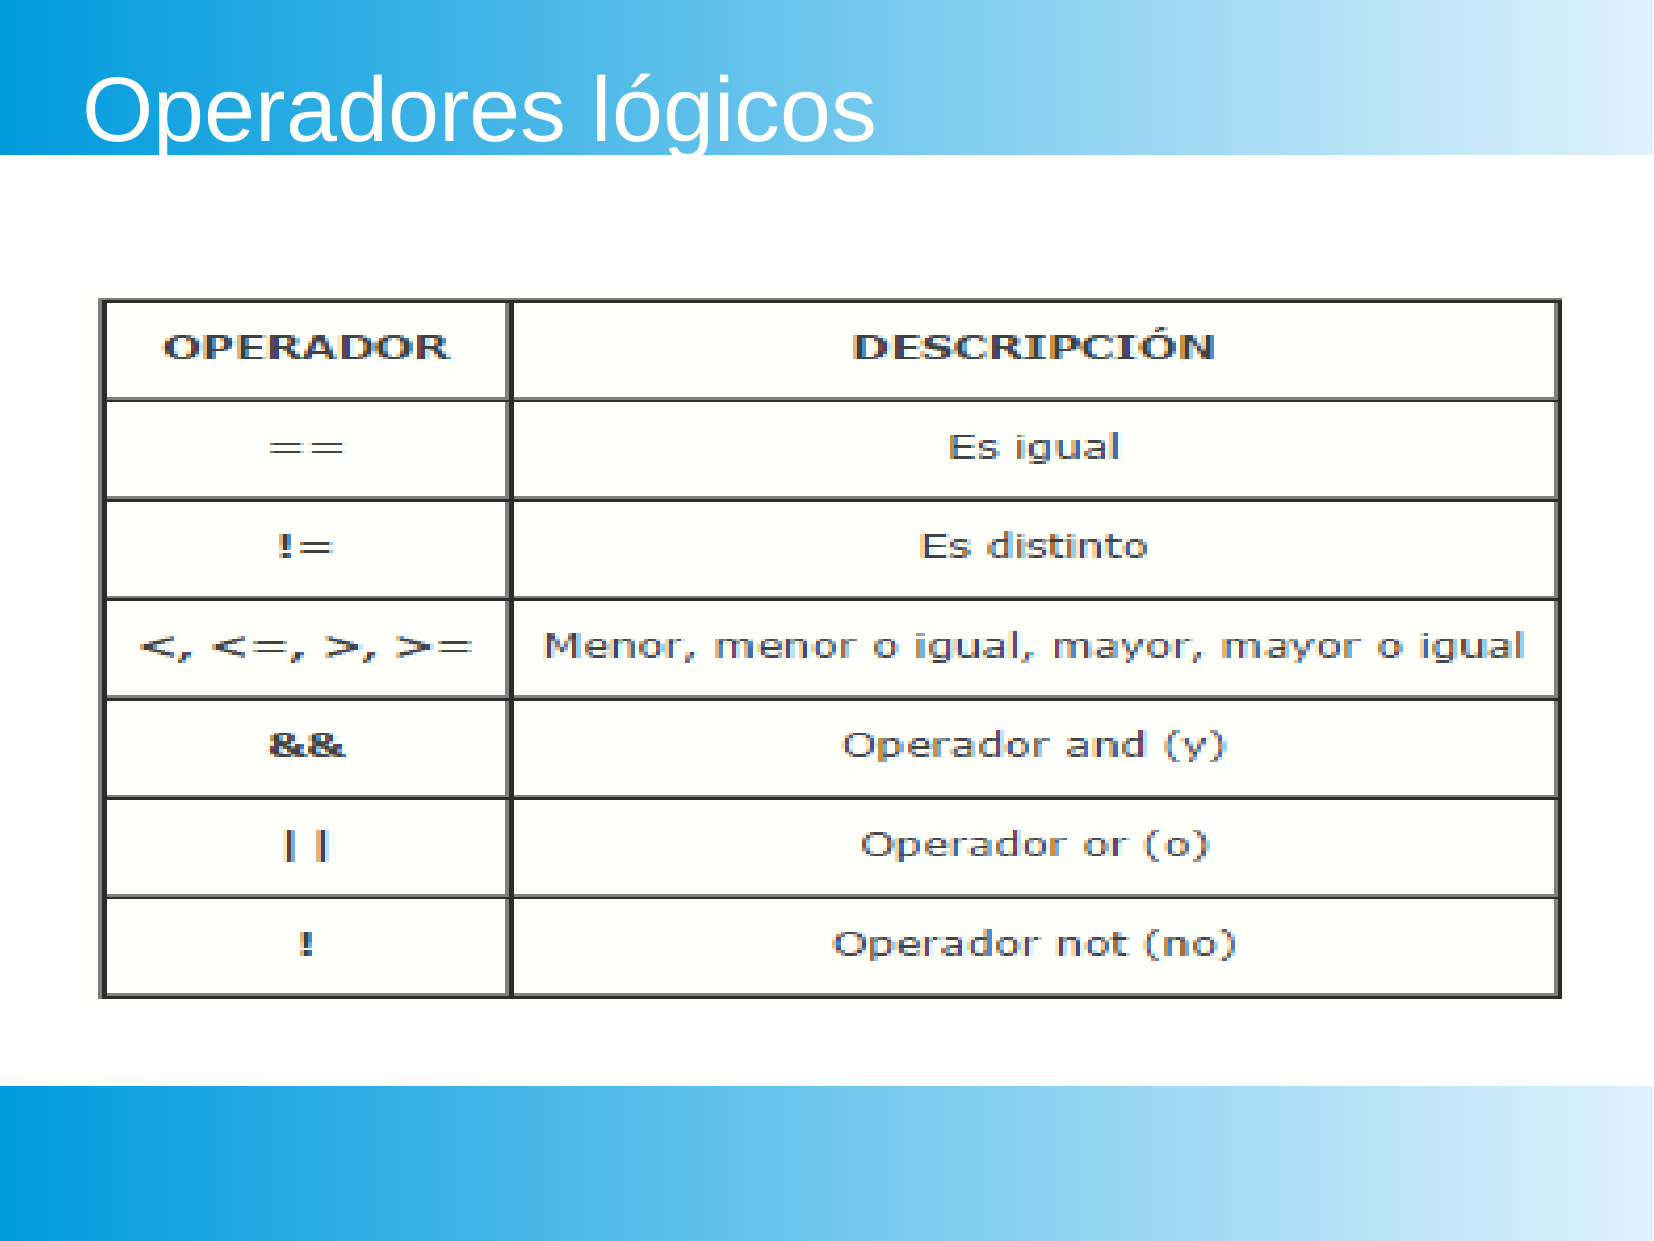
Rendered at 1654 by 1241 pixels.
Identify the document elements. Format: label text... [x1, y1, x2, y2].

title Operadores lógicos [82, 49, 1571, 155]
picture [82, 290, 1571, 1010]
